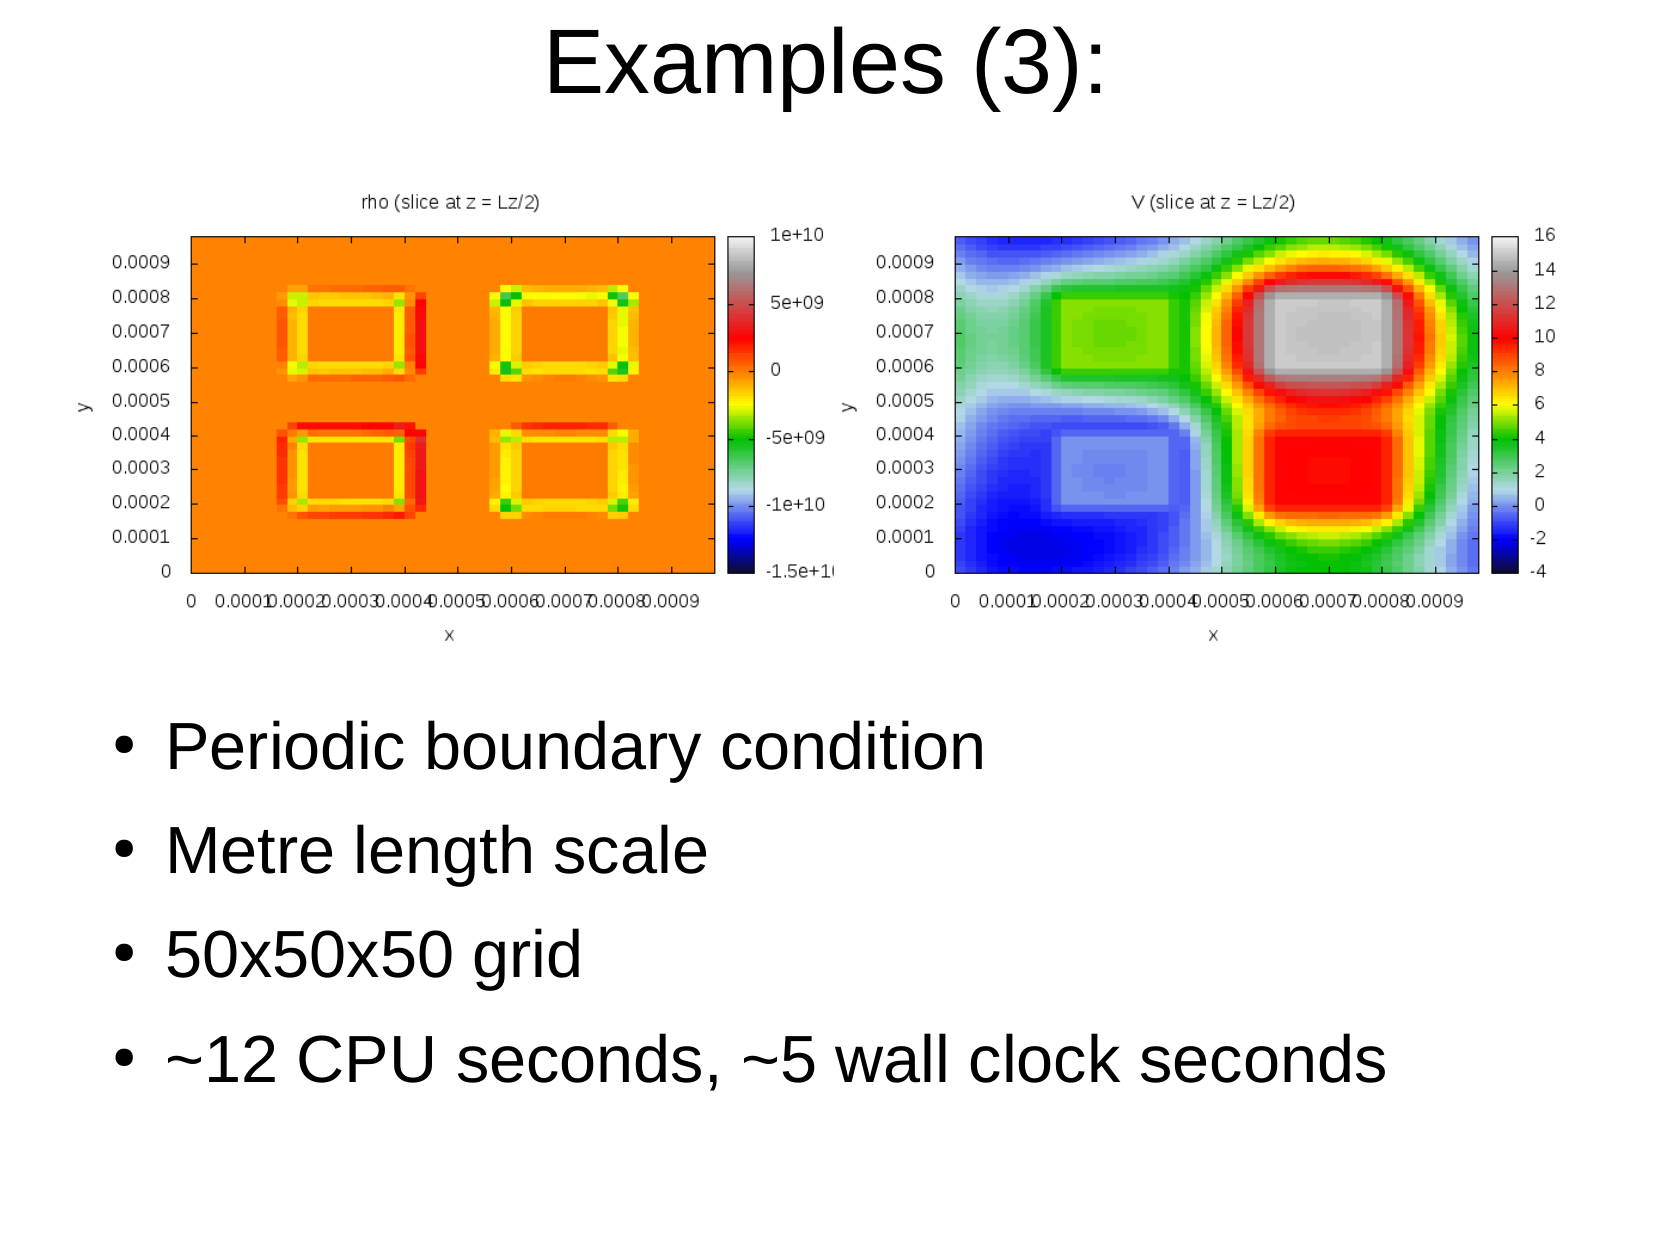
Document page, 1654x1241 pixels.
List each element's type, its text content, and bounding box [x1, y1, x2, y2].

list Periodic boundary condition Metre length scale 50x50x50 grid ~12 CPU seconds, ~5 wall clock seconds [94, 708, 1583, 1193]
title Examples (3): [82, 0, 1571, 118]
picture [70, 118, 1599, 691]
